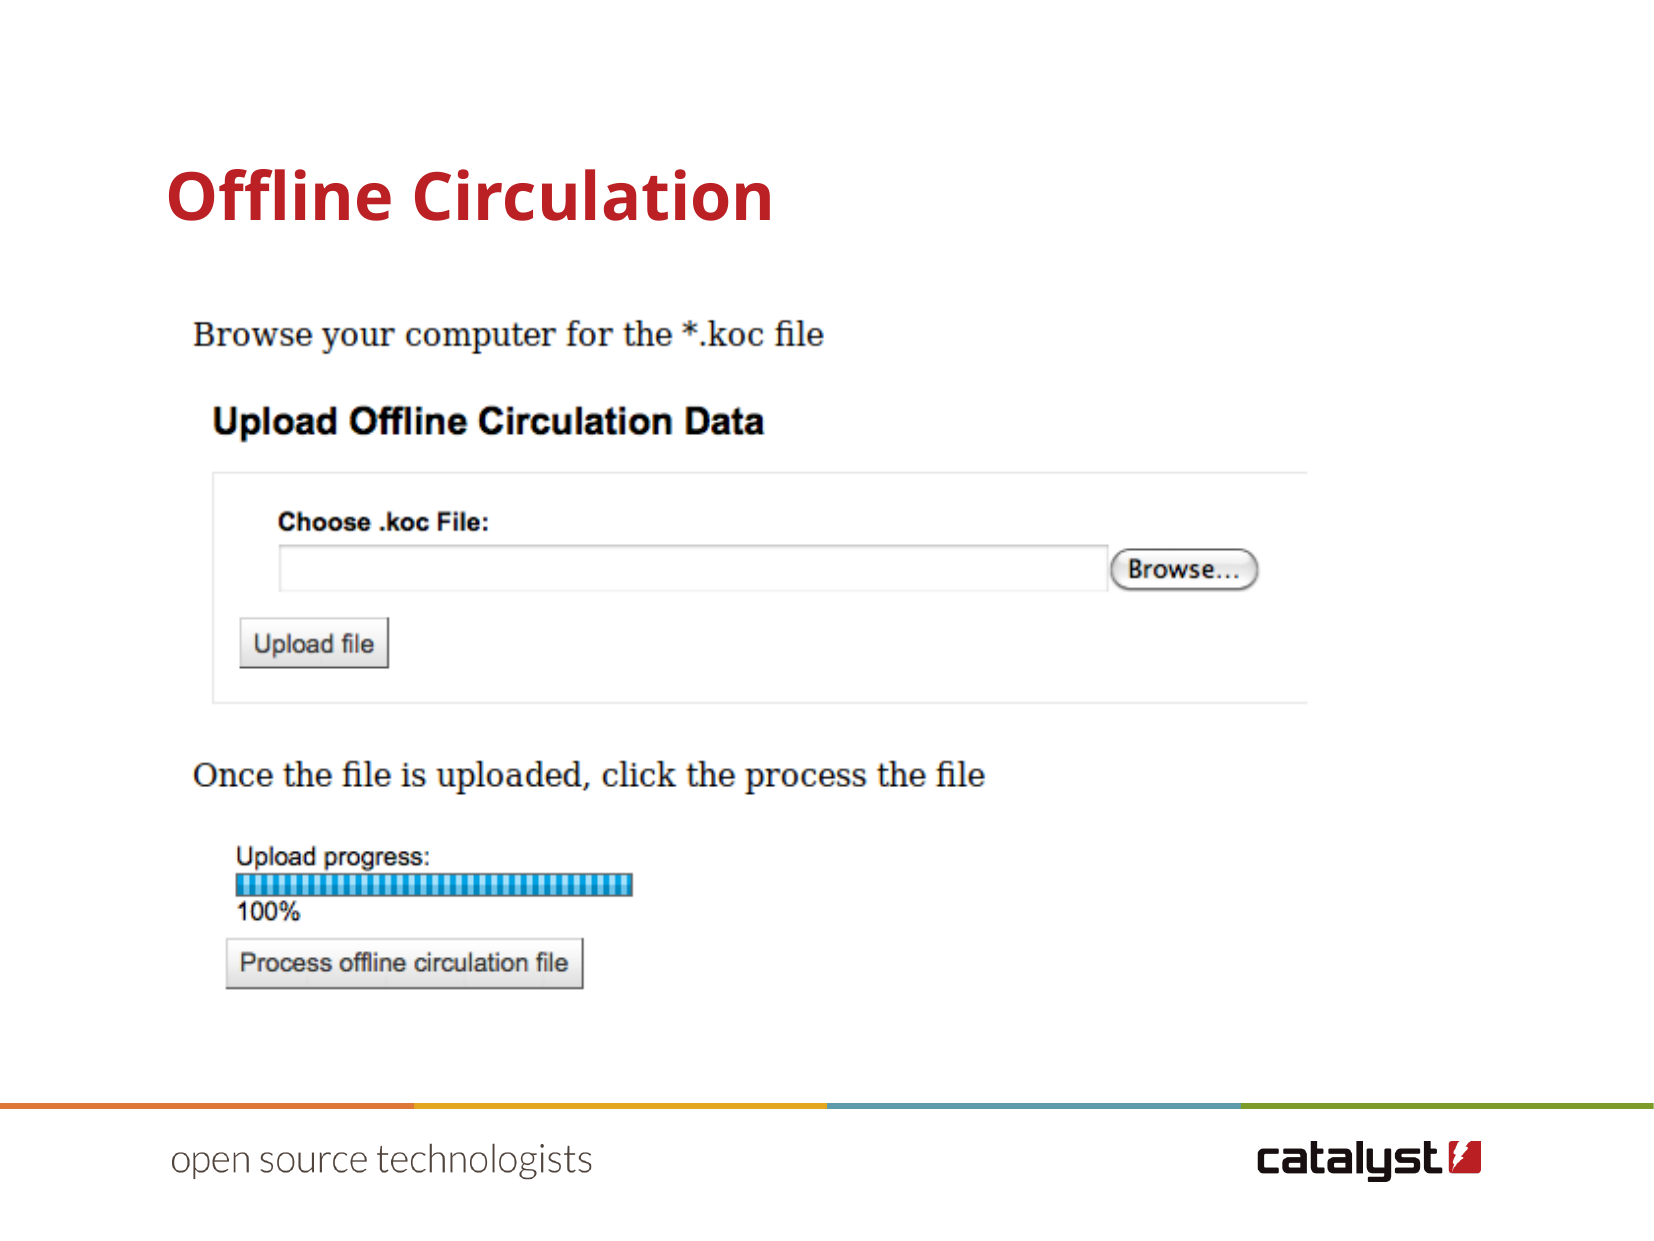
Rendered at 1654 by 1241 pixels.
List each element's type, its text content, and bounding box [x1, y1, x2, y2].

picture [0, 1103, 1654, 1182]
picture [187, 307, 1467, 1027]
title Offline Circulation [165, 90, 1489, 298]
